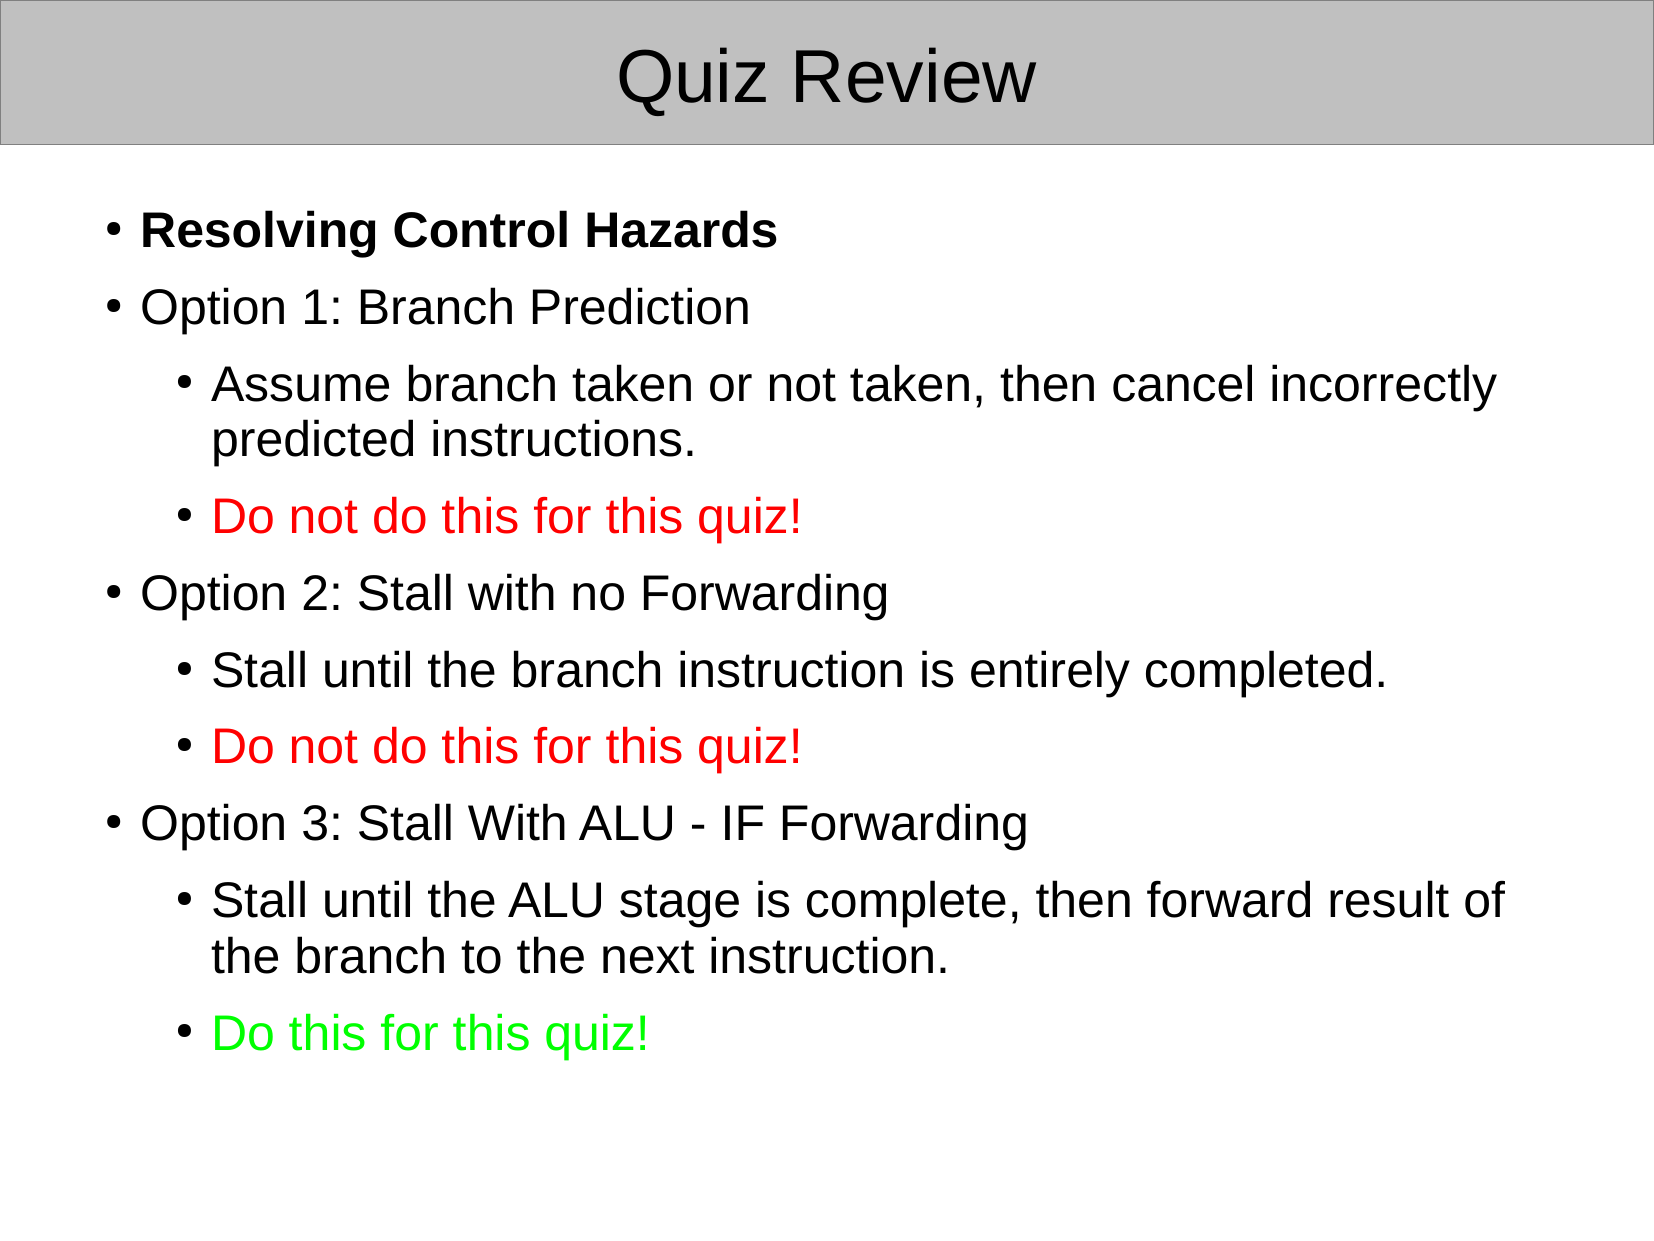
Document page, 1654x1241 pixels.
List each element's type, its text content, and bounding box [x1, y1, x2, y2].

title Quiz Review [82, 25, 1571, 127]
text_box [0, 0, 1654, 145]
text_box Resolving Control Hazards Option 1: Branch Prediction Assume branch taken or not taken, then cancel incorrectly predicted instructions. Do not do this for this quiz! Option 2: Stall with no Forwarding Stall until the branch instruction is entirely completed. Do not do this for this quiz! Option 3: Stall With ALU - IF Forwarding Stall until the ALU stage is complete, then forward result of the branch to the next instruction. Do this for this quiz! [90, 195, 1591, 1069]
